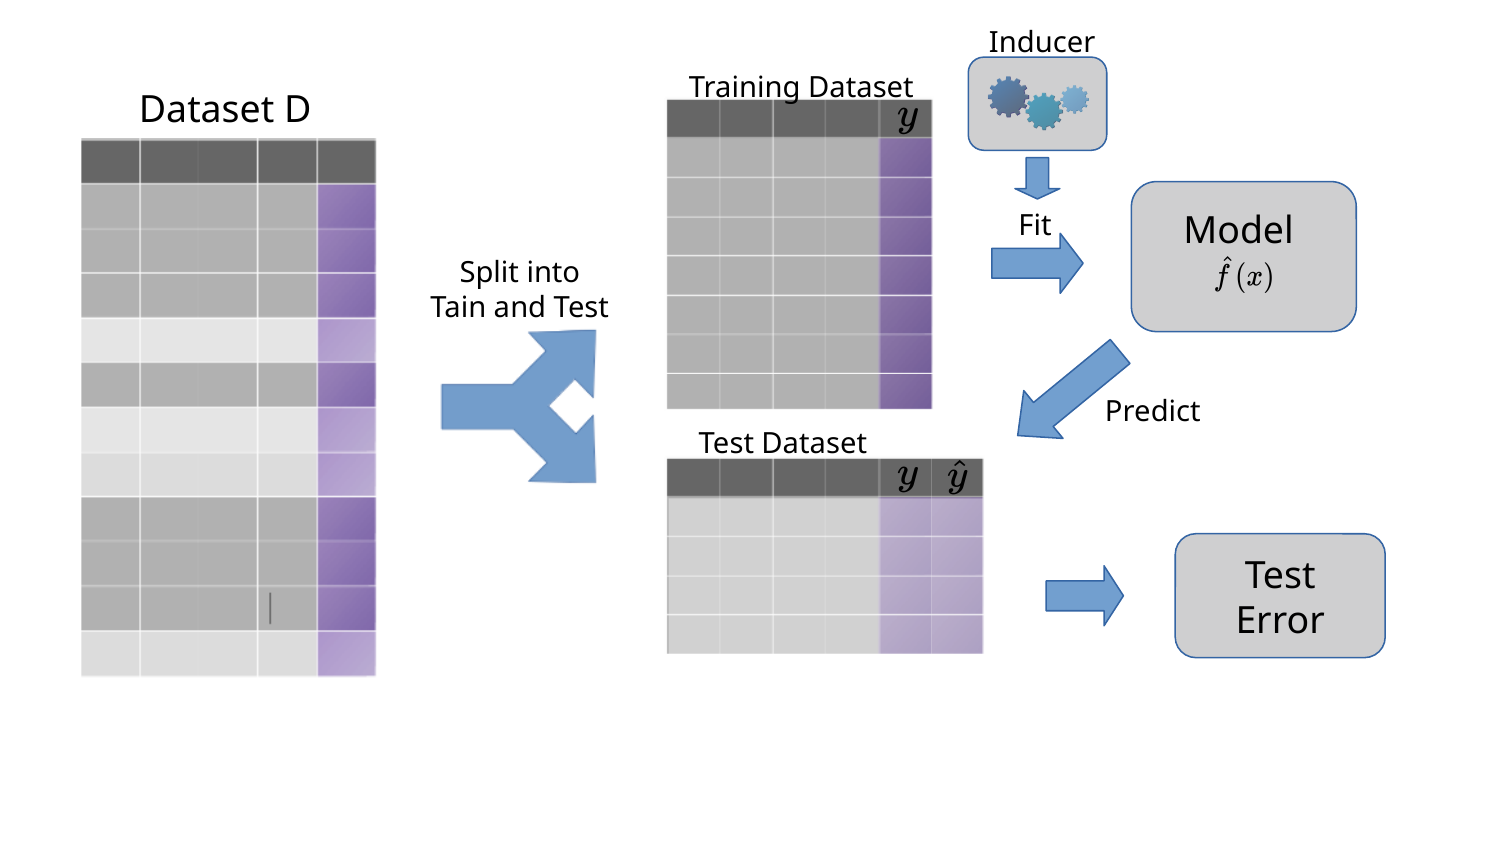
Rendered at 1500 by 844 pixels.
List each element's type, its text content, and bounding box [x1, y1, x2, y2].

text_box [1017, 339, 1130, 439]
picture [659, 455, 995, 654]
picture [80, 138, 381, 679]
text_box [991, 248, 1084, 294]
picture [659, 96, 944, 416]
text_box [668, 498, 984, 654]
text_box [1046, 565, 1124, 626]
text_box Fit [1003, 199, 1081, 249]
text_box Training Dataset [662, 52, 941, 112]
text_box Model [1168, 198, 1327, 346]
text_box Test Dataset [655, 409, 910, 469]
picture [1213, 253, 1275, 296]
text_box Split into Tain and Test [407, 221, 633, 354]
picture [415, 321, 635, 496]
text_box Dataset D [123, 69, 349, 138]
text_box [1014, 157, 1060, 199]
text_box [968, 57, 1107, 151]
text_box Predict [1071, 385, 1235, 444]
text_box Inducer [951, 15, 1133, 58]
text_box Test Error [1175, 533, 1386, 658]
text_box [1131, 181, 1357, 332]
